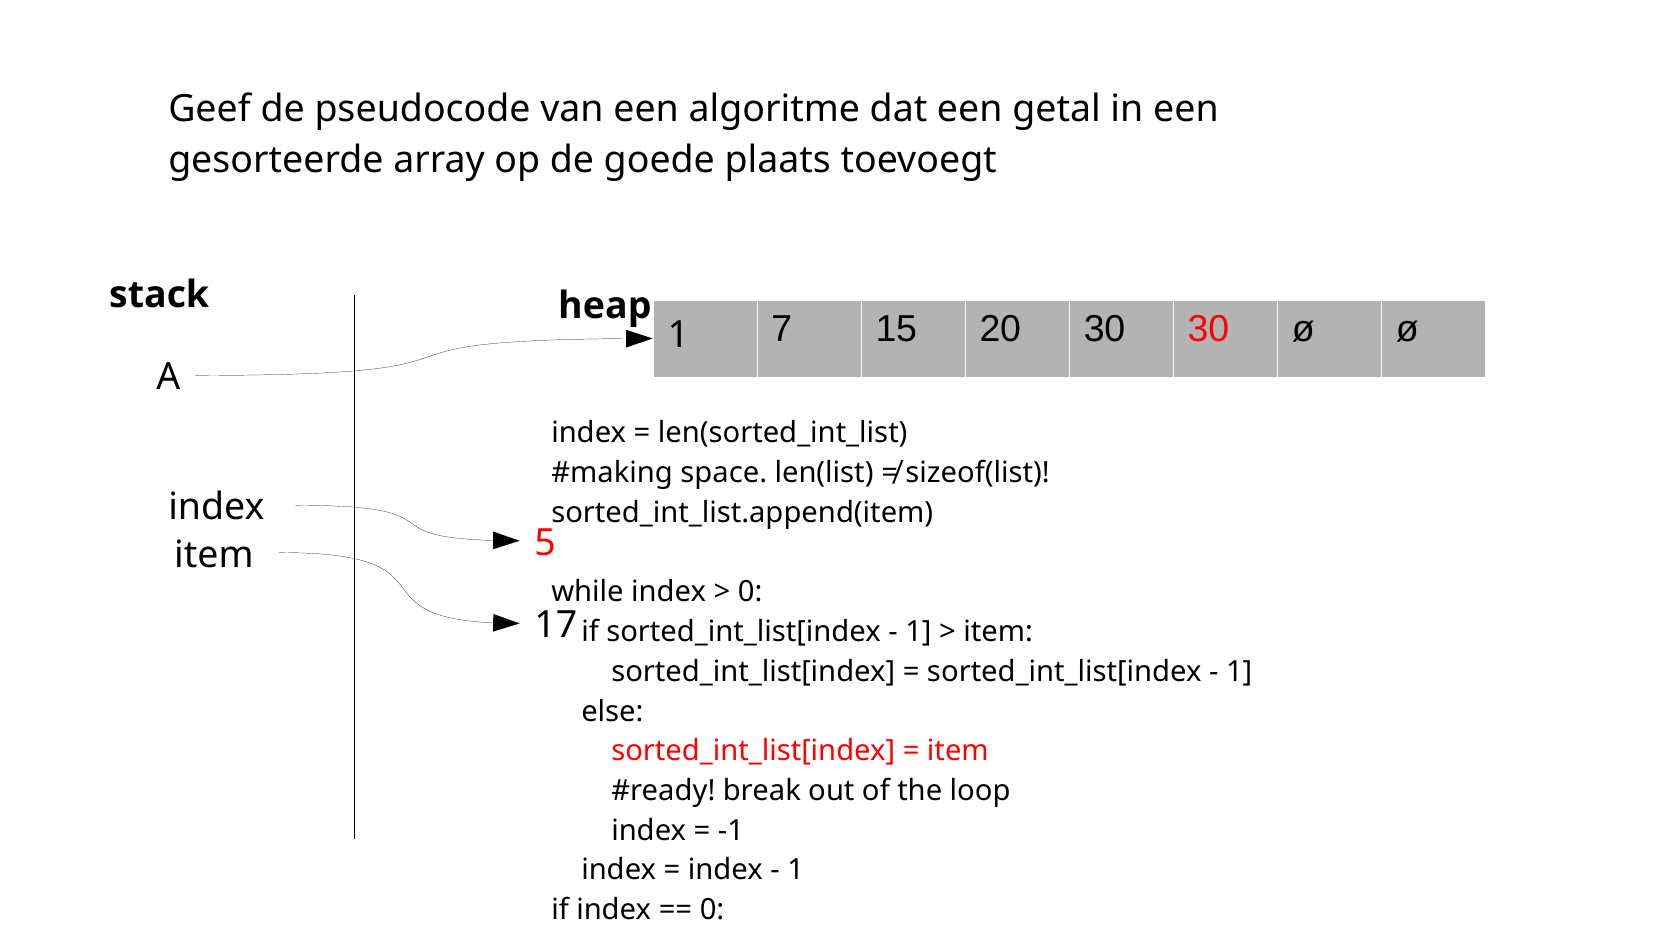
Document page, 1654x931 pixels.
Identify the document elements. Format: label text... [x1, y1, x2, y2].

table_header 30 [1174, 301, 1277, 377]
table_header 20 [966, 301, 1069, 377]
text_box Geef de pseudocode van een algoritme dat een getal in een gesorteerde array op de goede plaats toevoegt [153, 73, 1347, 220]
table_header 15 [862, 301, 965, 377]
text_box index [153, 472, 296, 531]
text_box index = len(sorted_int_list) #making space. len(list) ≠ sizeof(list)! sorted_int_list.append(item) while index > 0: if sorted_int_list[index - 1] > item: sorted_int_list[index] = sorted_int_list[index - 1] else: sorted_int_list[index] = item #ready! break out of the loop index = -1 index = index - 1 if index == 0: sorted_int_list[0] = item [506, 404, 1654, 931]
table_header 30 [1070, 301, 1173, 377]
table_header ø [1382, 301, 1485, 377]
table_header ø [1278, 301, 1381, 377]
text_box item [159, 531, 280, 579]
text_box heap [543, 271, 663, 331]
text_box A [141, 342, 194, 401]
text_box stack [94, 259, 237, 319]
table_header 7 [758, 301, 861, 377]
table_header 1 [654, 301, 757, 377]
